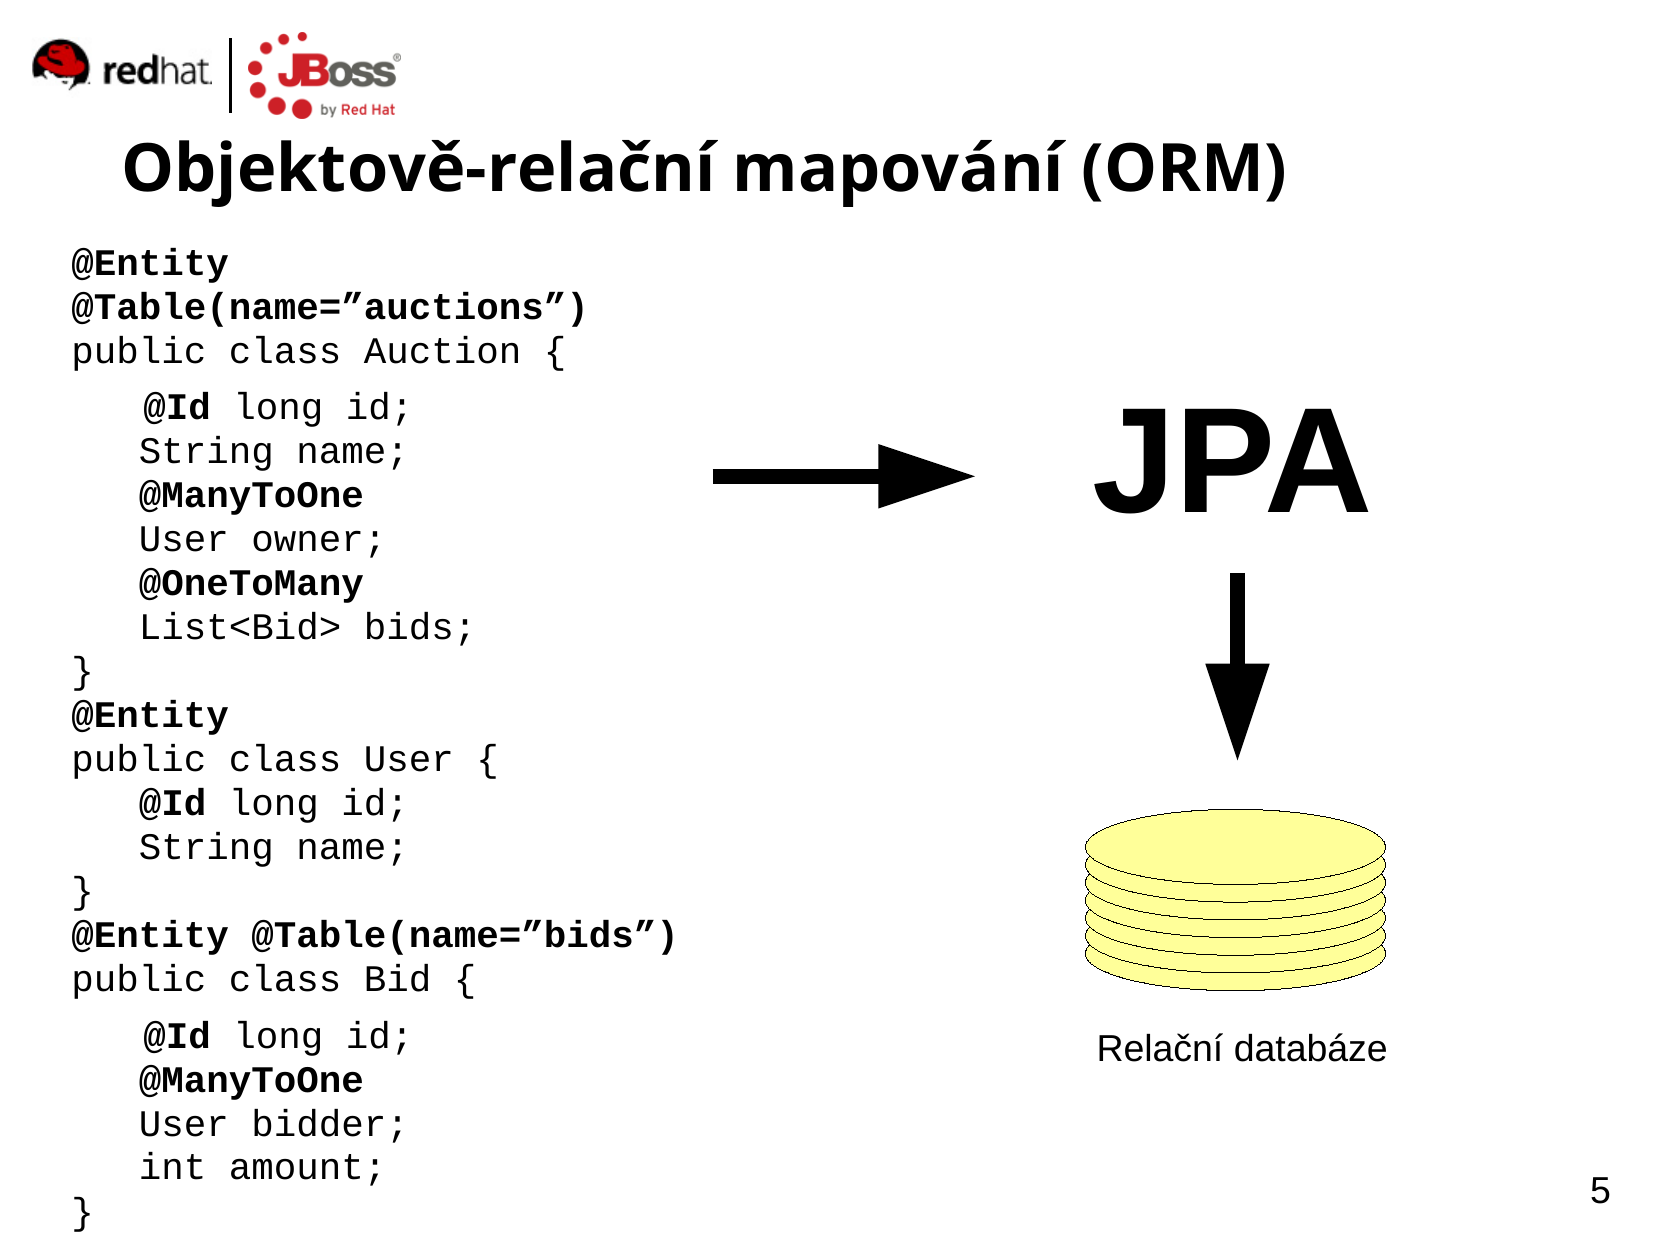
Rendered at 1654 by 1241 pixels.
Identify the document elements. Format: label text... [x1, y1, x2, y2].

text_box Relační databáze [1081, 1020, 1403, 1078]
list @Entity @Table(name=”auctions”) public class Auction { @Id long id; String name; @ManyToOne User owner; @OneToMany List<Bid> bids; } @Entity public class User { @Id long id; String name; } @Entity @Table(name=”bids”) public class Bid { @Id long id; @ManyToOne User bidder; int amount; } [68, 244, 861, 1236]
picture [248, 32, 401, 68]
title Objektově-relační mapování (ORM) [121, 68, 1534, 262]
picture [31, 37, 212, 98]
text_box JPA [1077, 368, 1388, 552]
text_box [1085, 809, 1386, 991]
